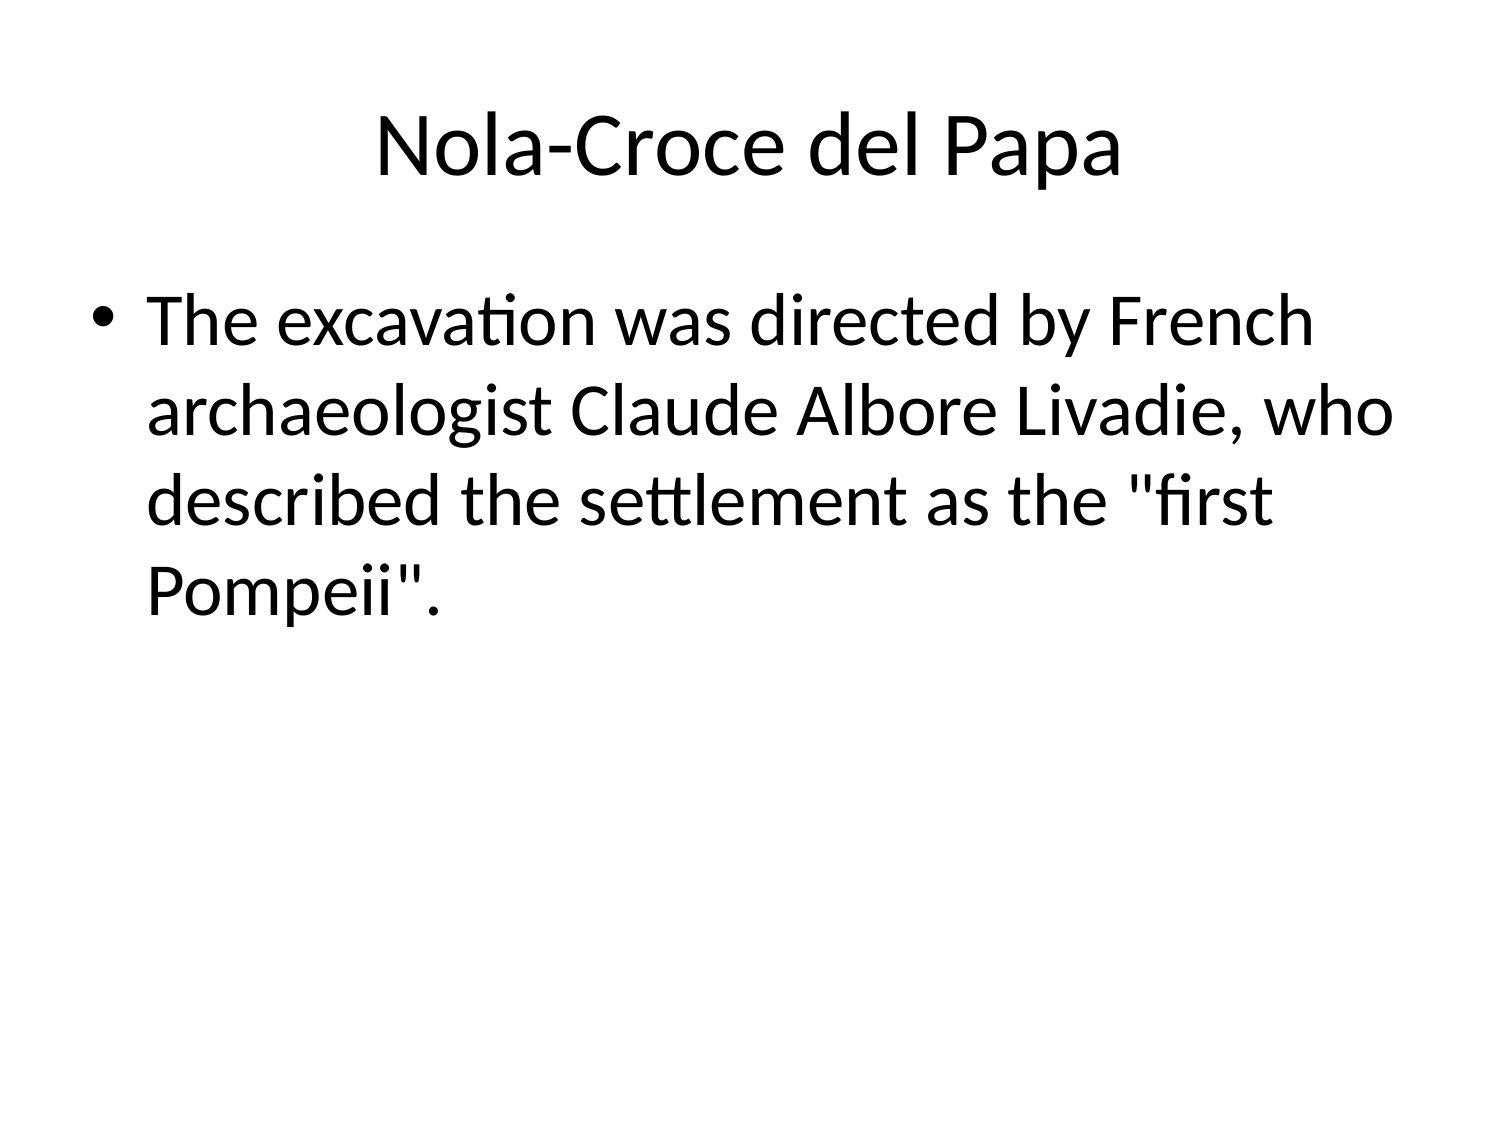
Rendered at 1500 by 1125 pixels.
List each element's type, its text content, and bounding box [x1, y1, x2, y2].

title Nola-Croce del Papa [75, 45, 1425, 233]
list The excavation was directed by French archaeologist Claude Albore Livadie, who described the settlement as the "first Pompeii". [75, 262, 1425, 1005]
